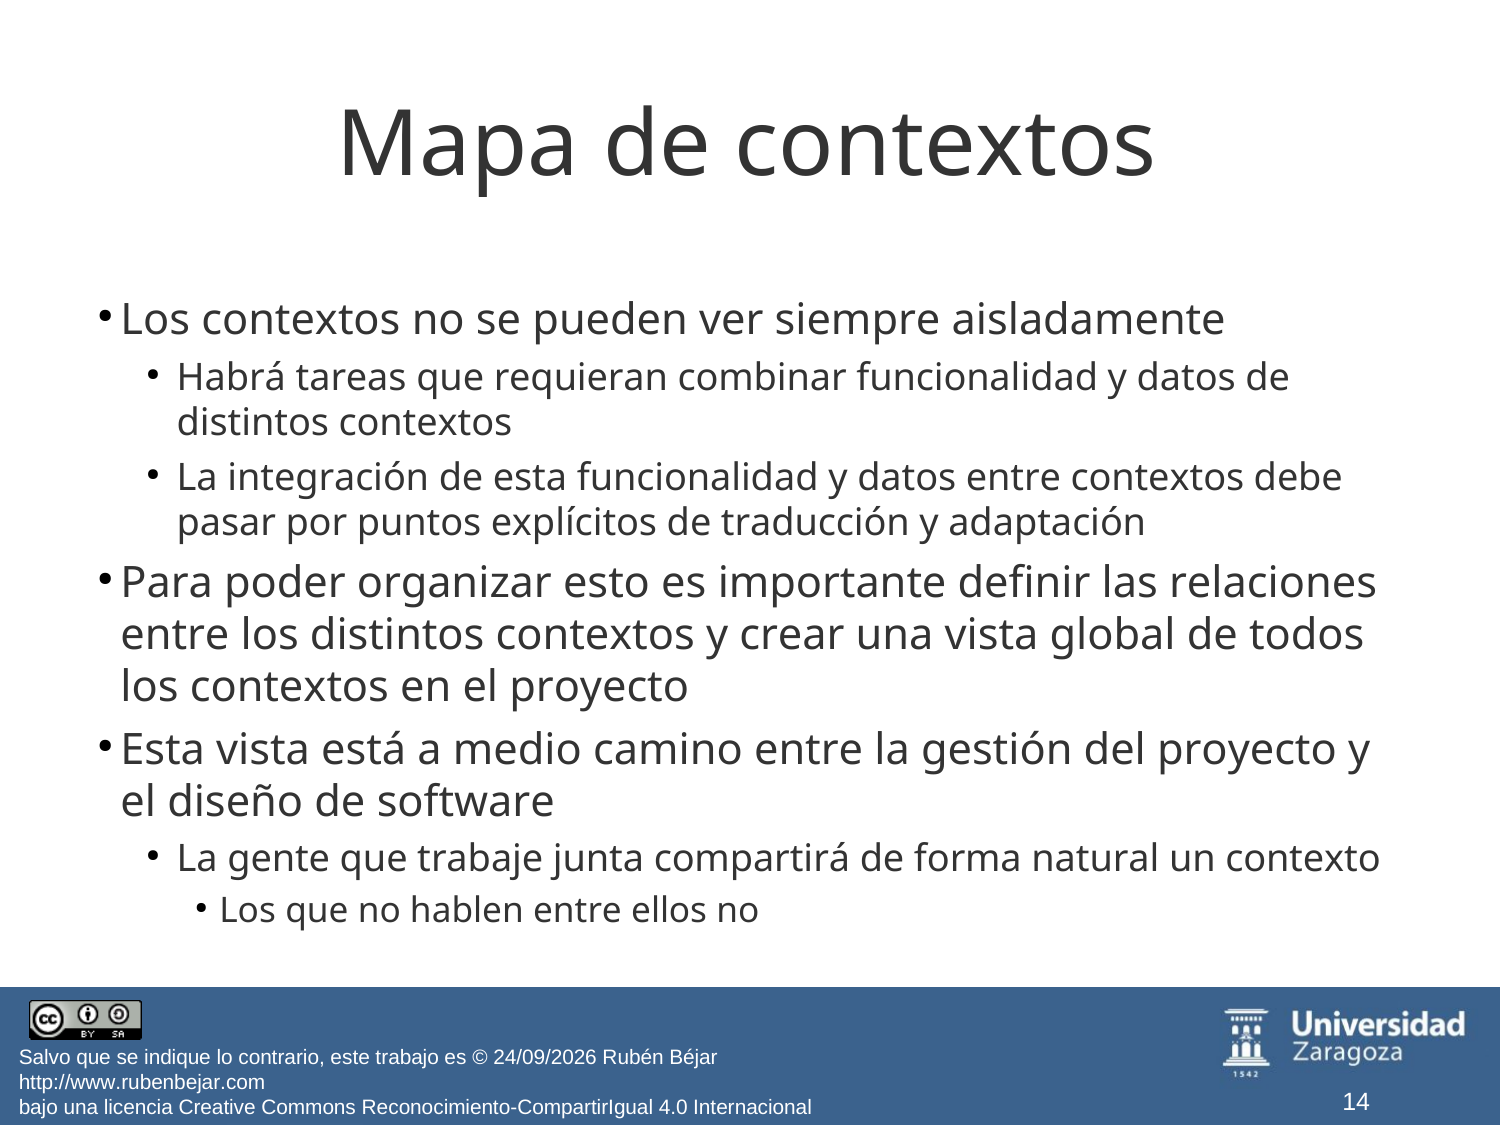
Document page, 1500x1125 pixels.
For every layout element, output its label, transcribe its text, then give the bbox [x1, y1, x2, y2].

picture [0, 987, 1500, 1125]
list Los contextos no se pueden ver siempre aisladamente Habrá tareas que requieran combinar funcionalidad y datos de distintos contextos La integración de esta funcionalidad y datos entre contextos debe pasar por puntos explícitos de traducción y adaptación Para poder organizar esto es importante definir las relaciones entre los distintos contextos y crear una vista global de todos los contextos en el proyecto Esta vista está a medio camino entre la gestión del proyecto y el diseño de software La gente que trabaje junta compartirá de forma natural un contexto Los que no hablen entre ellos no [82, 283, 1418, 957]
title Mapa de contextos [74, 21, 1420, 257]
